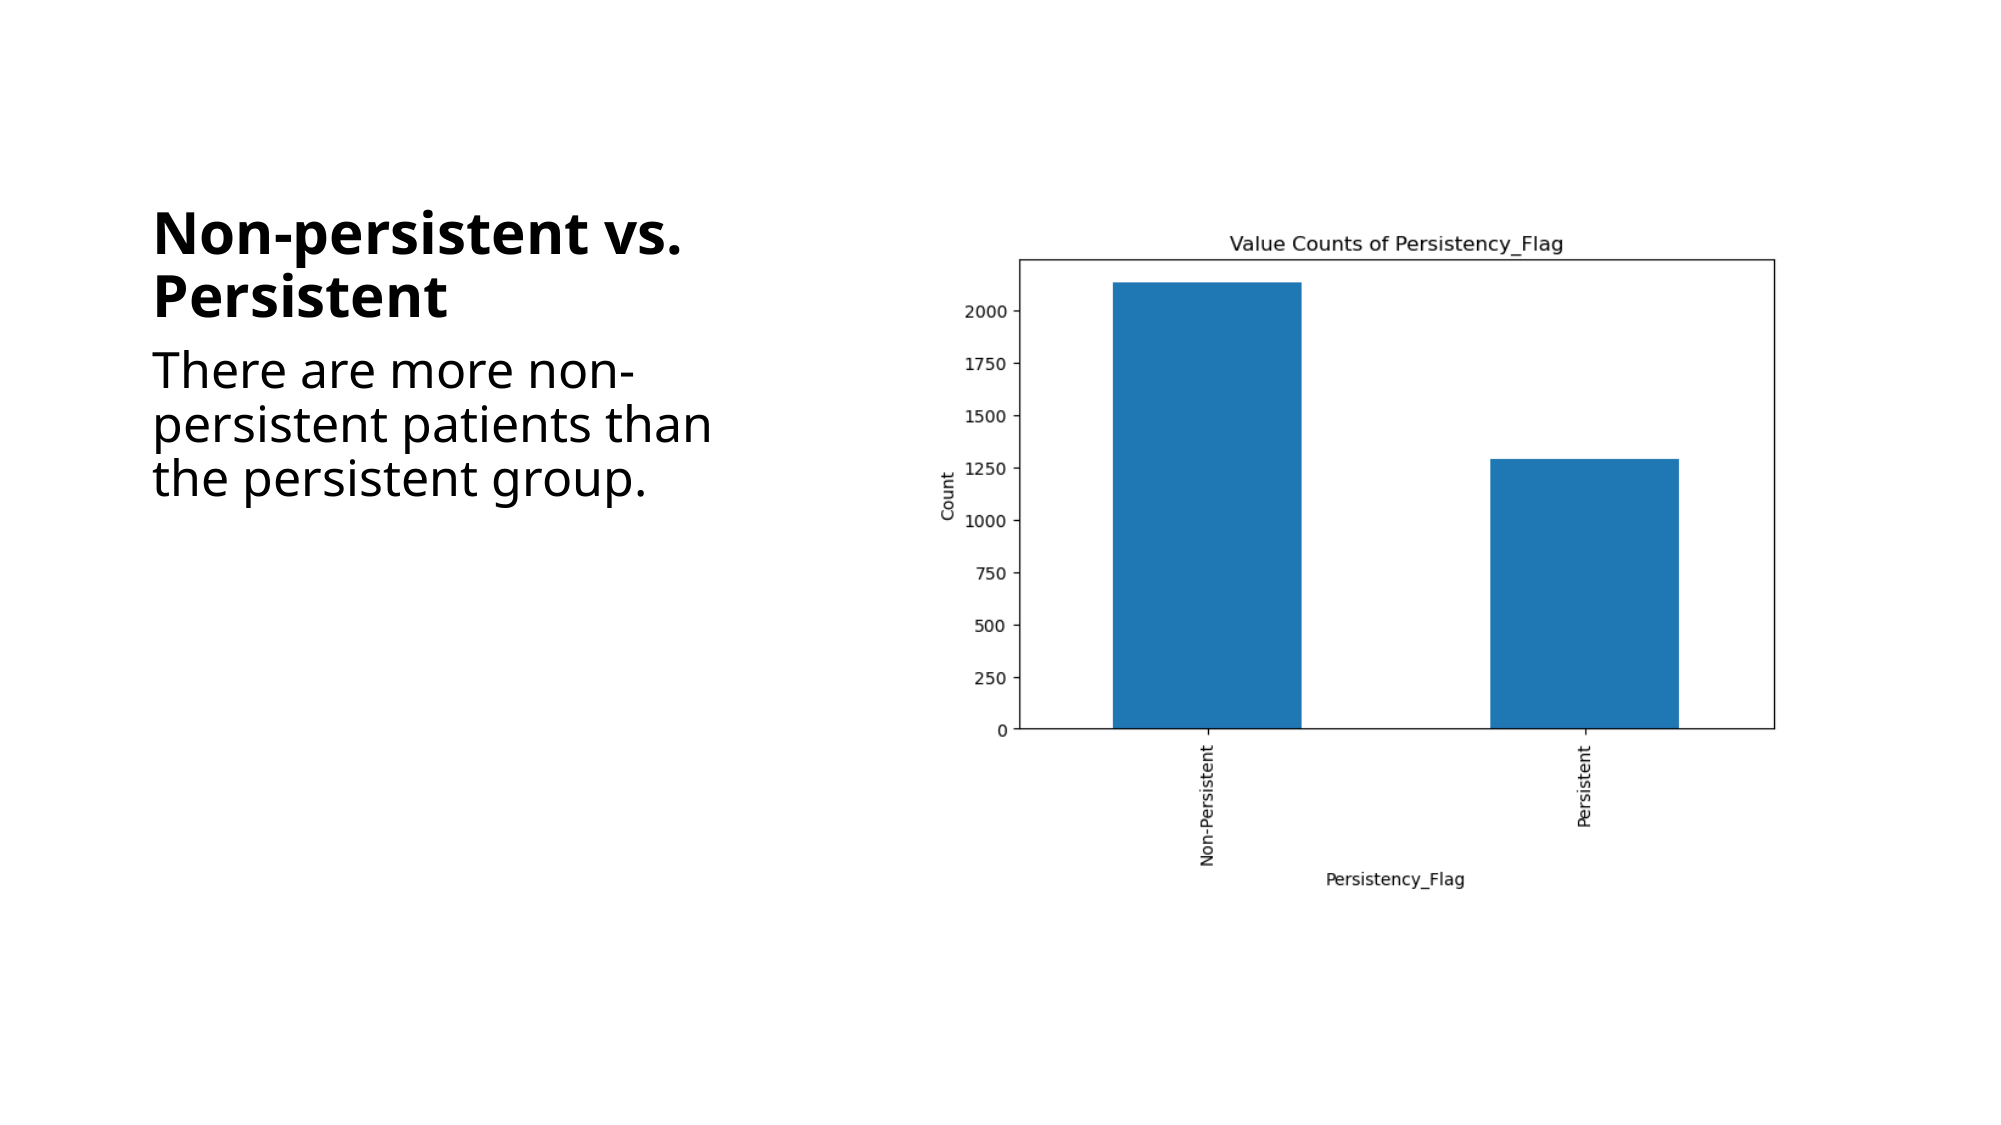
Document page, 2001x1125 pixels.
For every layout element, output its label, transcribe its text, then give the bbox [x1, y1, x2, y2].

title Non-persistent vs. Persistent [137, 75, 783, 337]
picture [928, 224, 1785, 900]
list There are more non-persistent patients than the persistent group. [137, 337, 783, 963]
